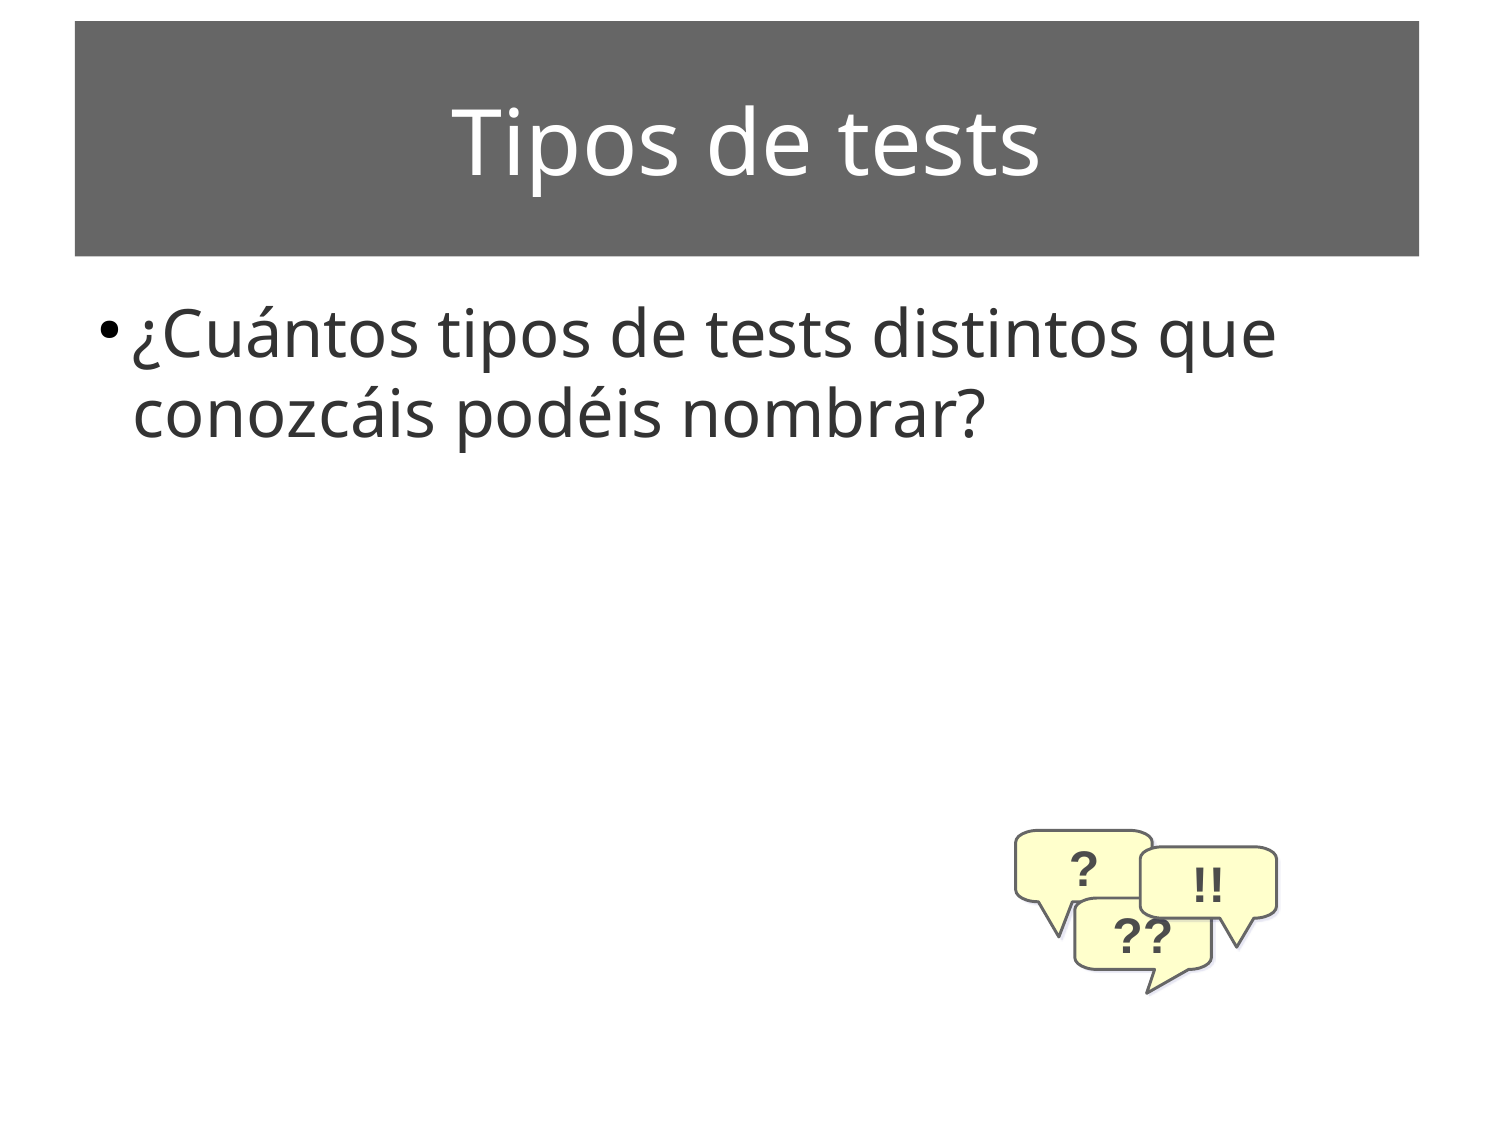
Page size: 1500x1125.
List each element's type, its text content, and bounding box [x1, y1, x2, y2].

text_box !! [1140, 846, 1277, 948]
text_box ? [1015, 830, 1153, 937]
list ¿Cuántos tipos de tests distintos que conozcáis podéis nombrar? [82, 283, 1418, 957]
title Tipos de tests [74, 21, 1420, 257]
text_box ?? [1074, 897, 1212, 994]
